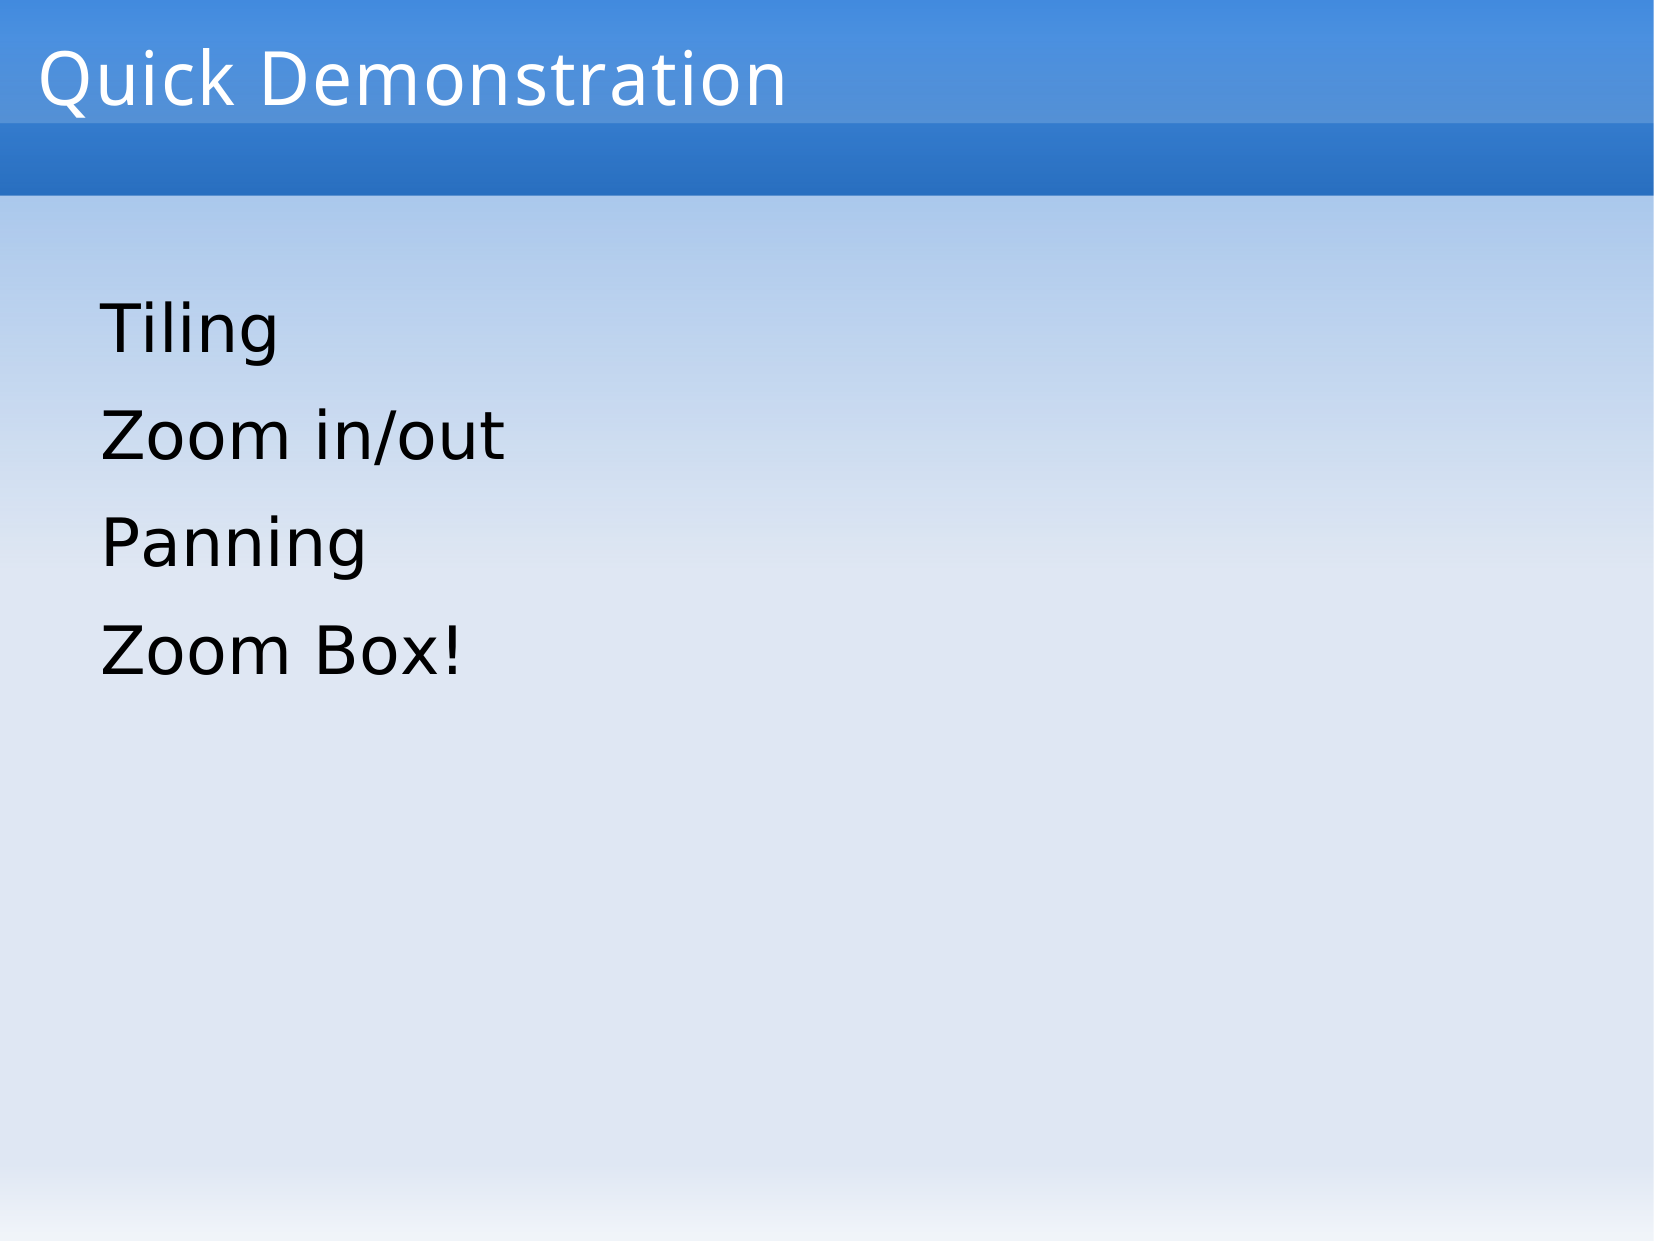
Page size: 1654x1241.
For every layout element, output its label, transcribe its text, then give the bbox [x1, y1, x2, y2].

title Quick Demonstration [37, 2, 1463, 151]
list Tiling Zoom in/out Panning Zoom Box! [82, 290, 1571, 1109]
picture [0, 0, 1654, 1241]
